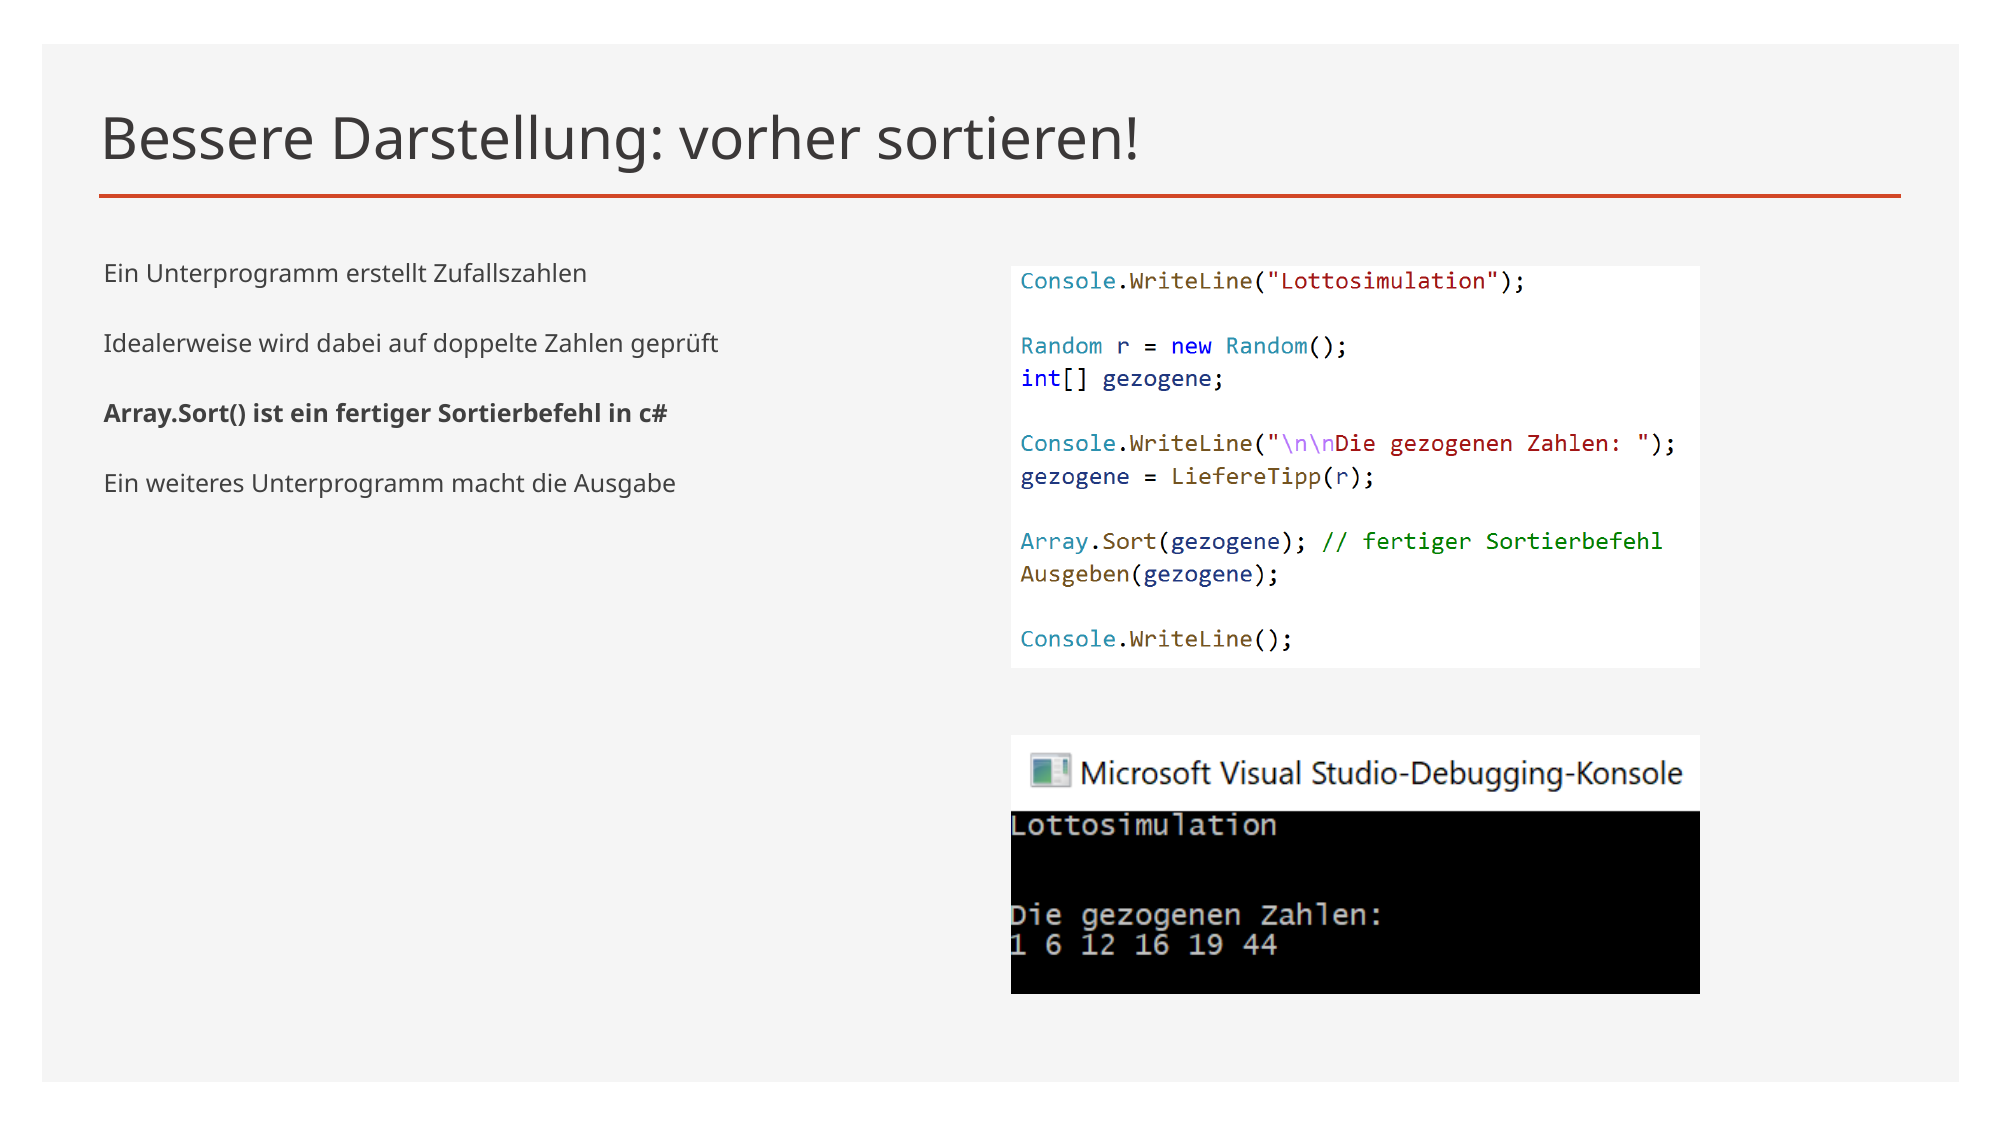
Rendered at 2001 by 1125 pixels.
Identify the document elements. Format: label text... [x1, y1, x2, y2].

picture [1011, 735, 1700, 994]
title Bessere Darstellung: vorher sortieren! [85, 73, 1214, 179]
picture [1011, 266, 1700, 668]
list Ein Unterprogramm erstellt Zufallszahlen Idealerweise wird dabei auf doppelte Zahlen geprüft Array.Sort() ist ein fertiger Sortierbefehl in c# Ein weiteres Unterprogramm macht die Ausgabe [88, 235, 814, 889]
